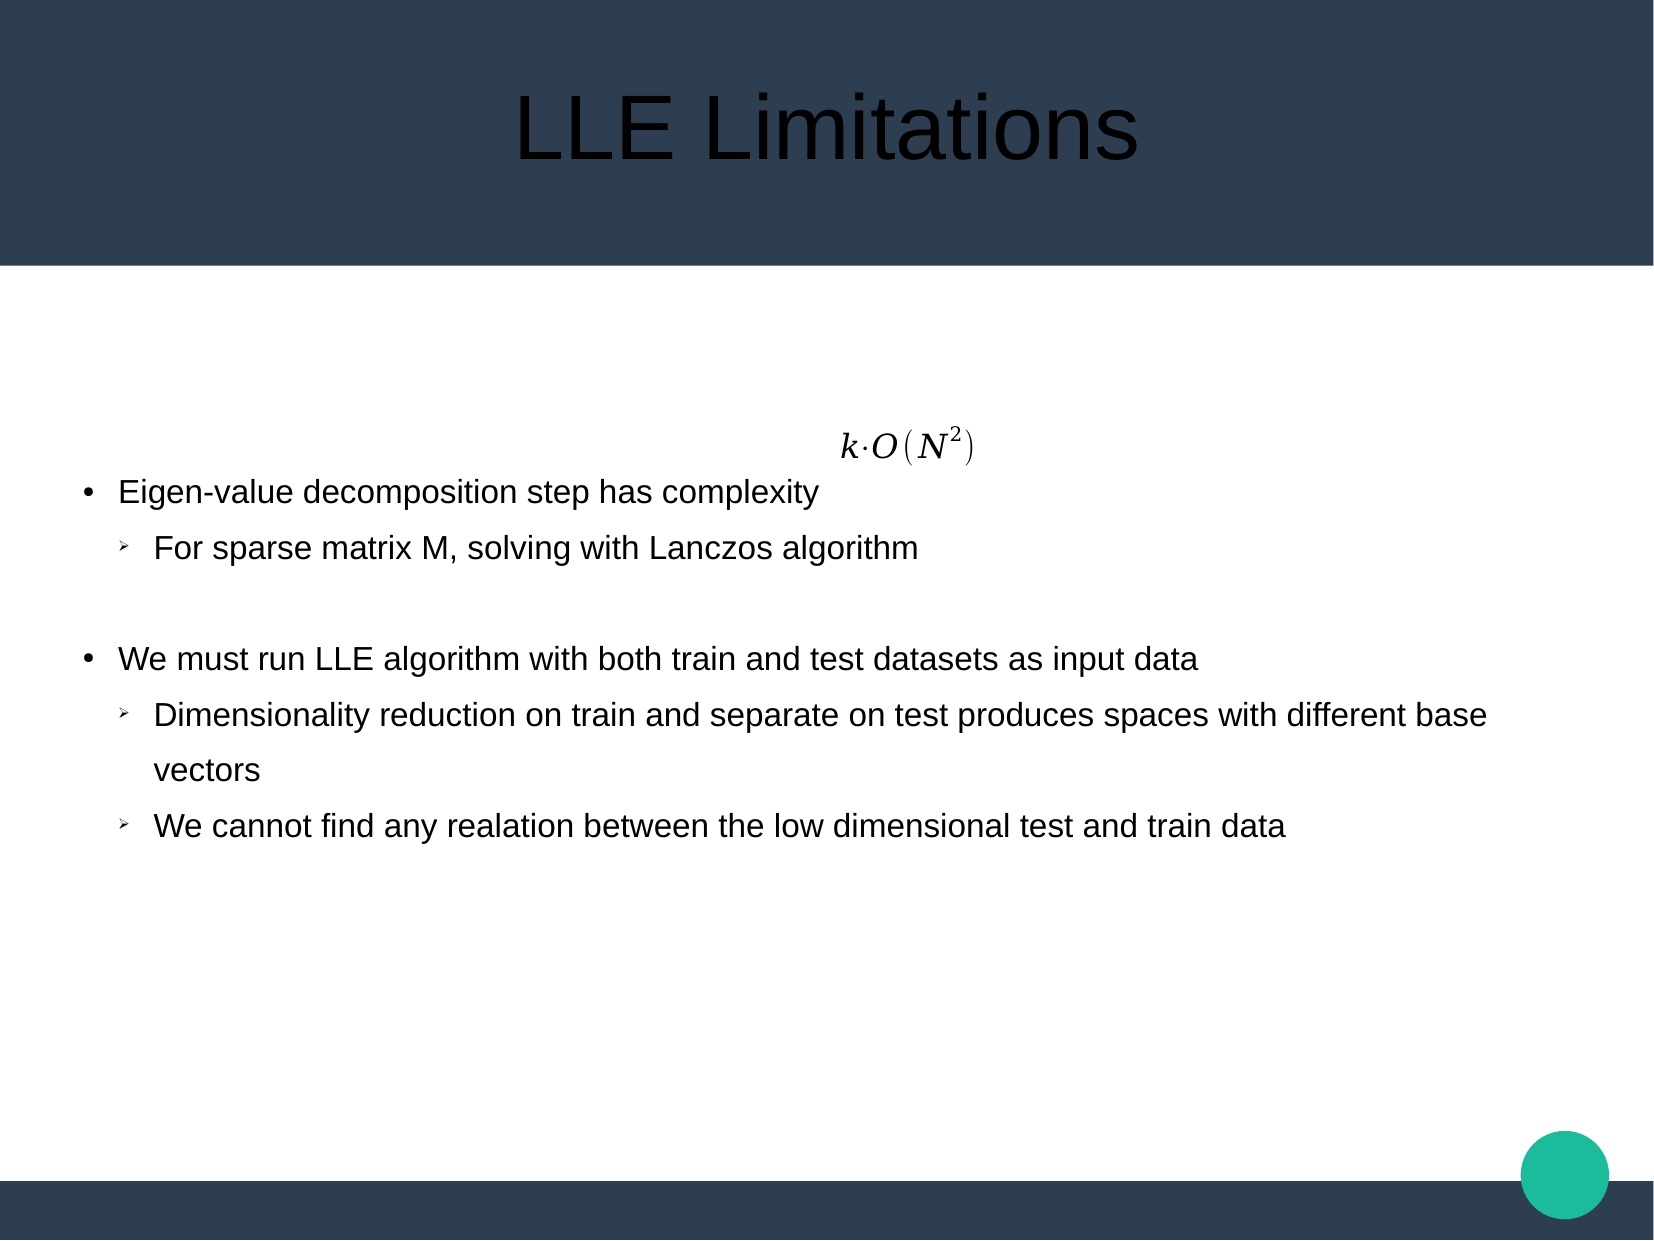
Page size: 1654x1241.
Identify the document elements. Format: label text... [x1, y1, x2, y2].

chart [833, 423, 982, 468]
title LLE Limitations [60, 49, 1596, 207]
subtitle Eigen-value decomposition step has complexity For sparse matrix M, solving with Lanczos algorithm We must run LLE algorithm with both train and test datasets as input data Dimensionality reduction on train and separate on test produces spaces with different base vectors We cannot find any realation between the low dimensional test and train data [82, 290, 1571, 1010]
